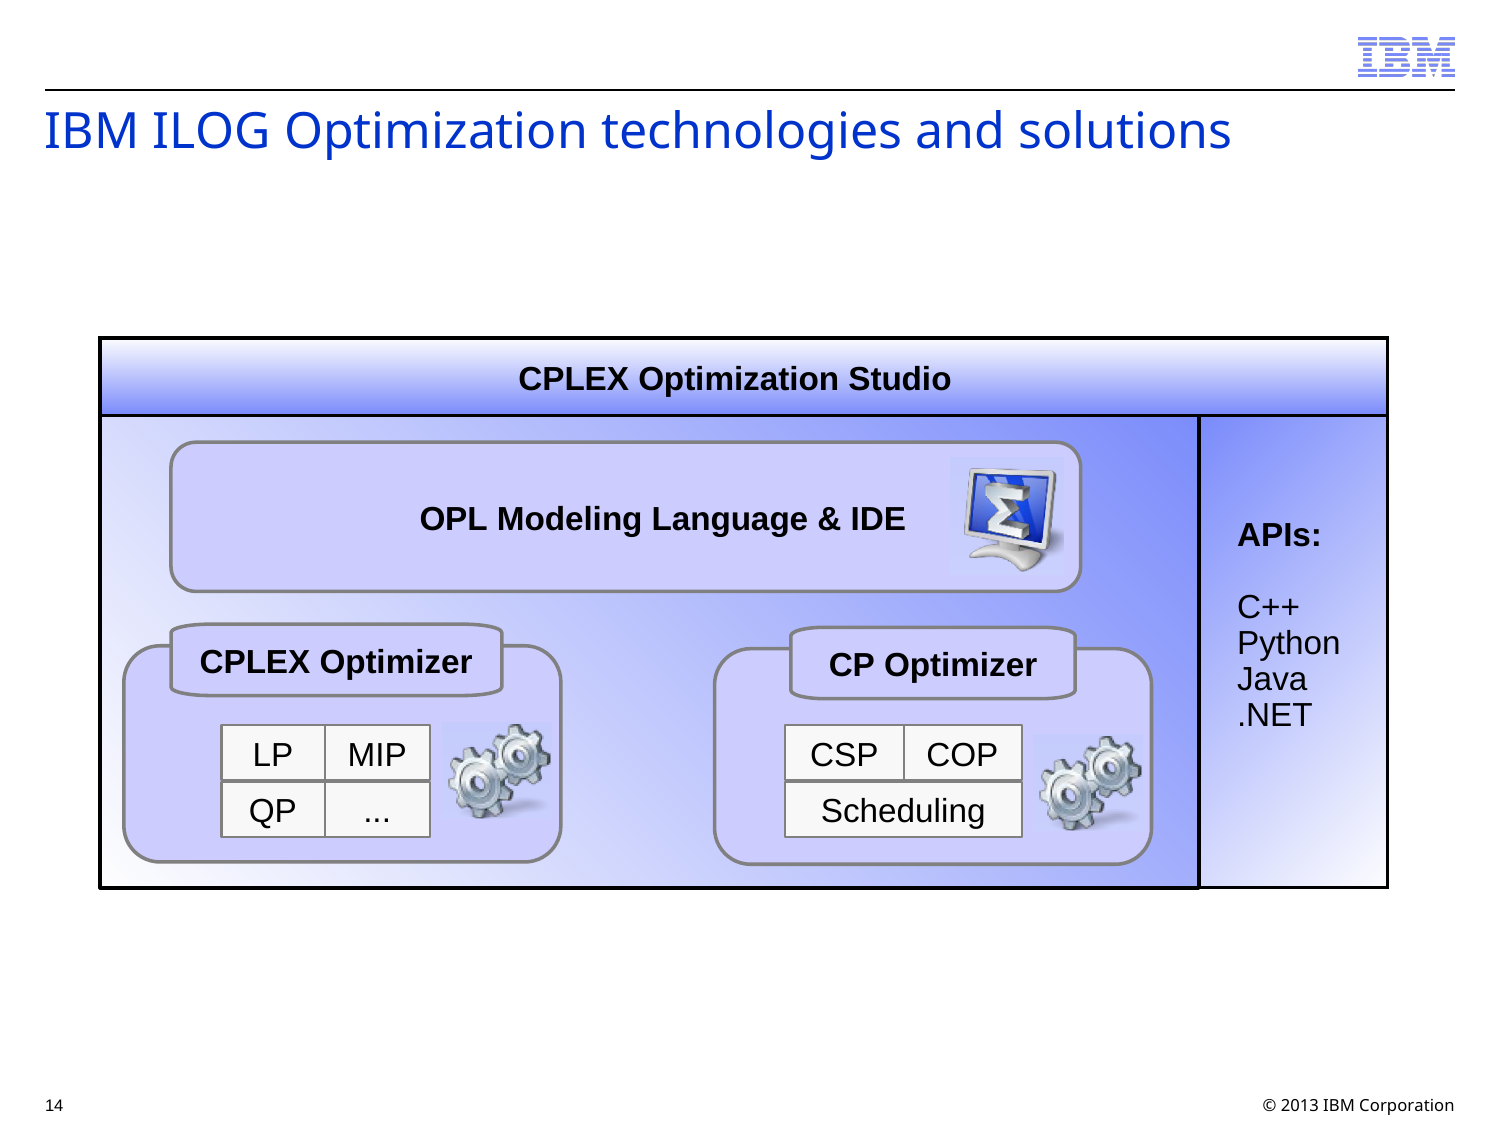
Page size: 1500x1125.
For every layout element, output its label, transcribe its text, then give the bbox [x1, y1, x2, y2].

title IBM ILOG Optimization technologies and solutions [29, 97, 1455, 203]
text_box QP [221, 781, 324, 837]
text_box LP [221, 725, 324, 781]
picture [1358, 37, 1455, 77]
text_box CSP [785, 725, 903, 781]
text_box [100, 415, 1388, 888]
text_box CPLEX Optimization Studio [100, 337, 1388, 416]
text_box APIs: C++ Python Java .NET [1222, 510, 1356, 741]
picture [950, 457, 1064, 575]
text_box COP [903, 725, 1022, 781]
text_box Scheduling [785, 781, 1022, 837]
picture [1033, 734, 1143, 831]
text_box CP Optimizer [790, 627, 1076, 699]
text_box CPLEX Optimizer [171, 624, 502, 696]
picture [442, 722, 552, 819]
text_box ... [324, 781, 430, 837]
text_box MIP [324, 725, 431, 781]
text_box OPL Modeling Language & IDE [170, 442, 1081, 592]
